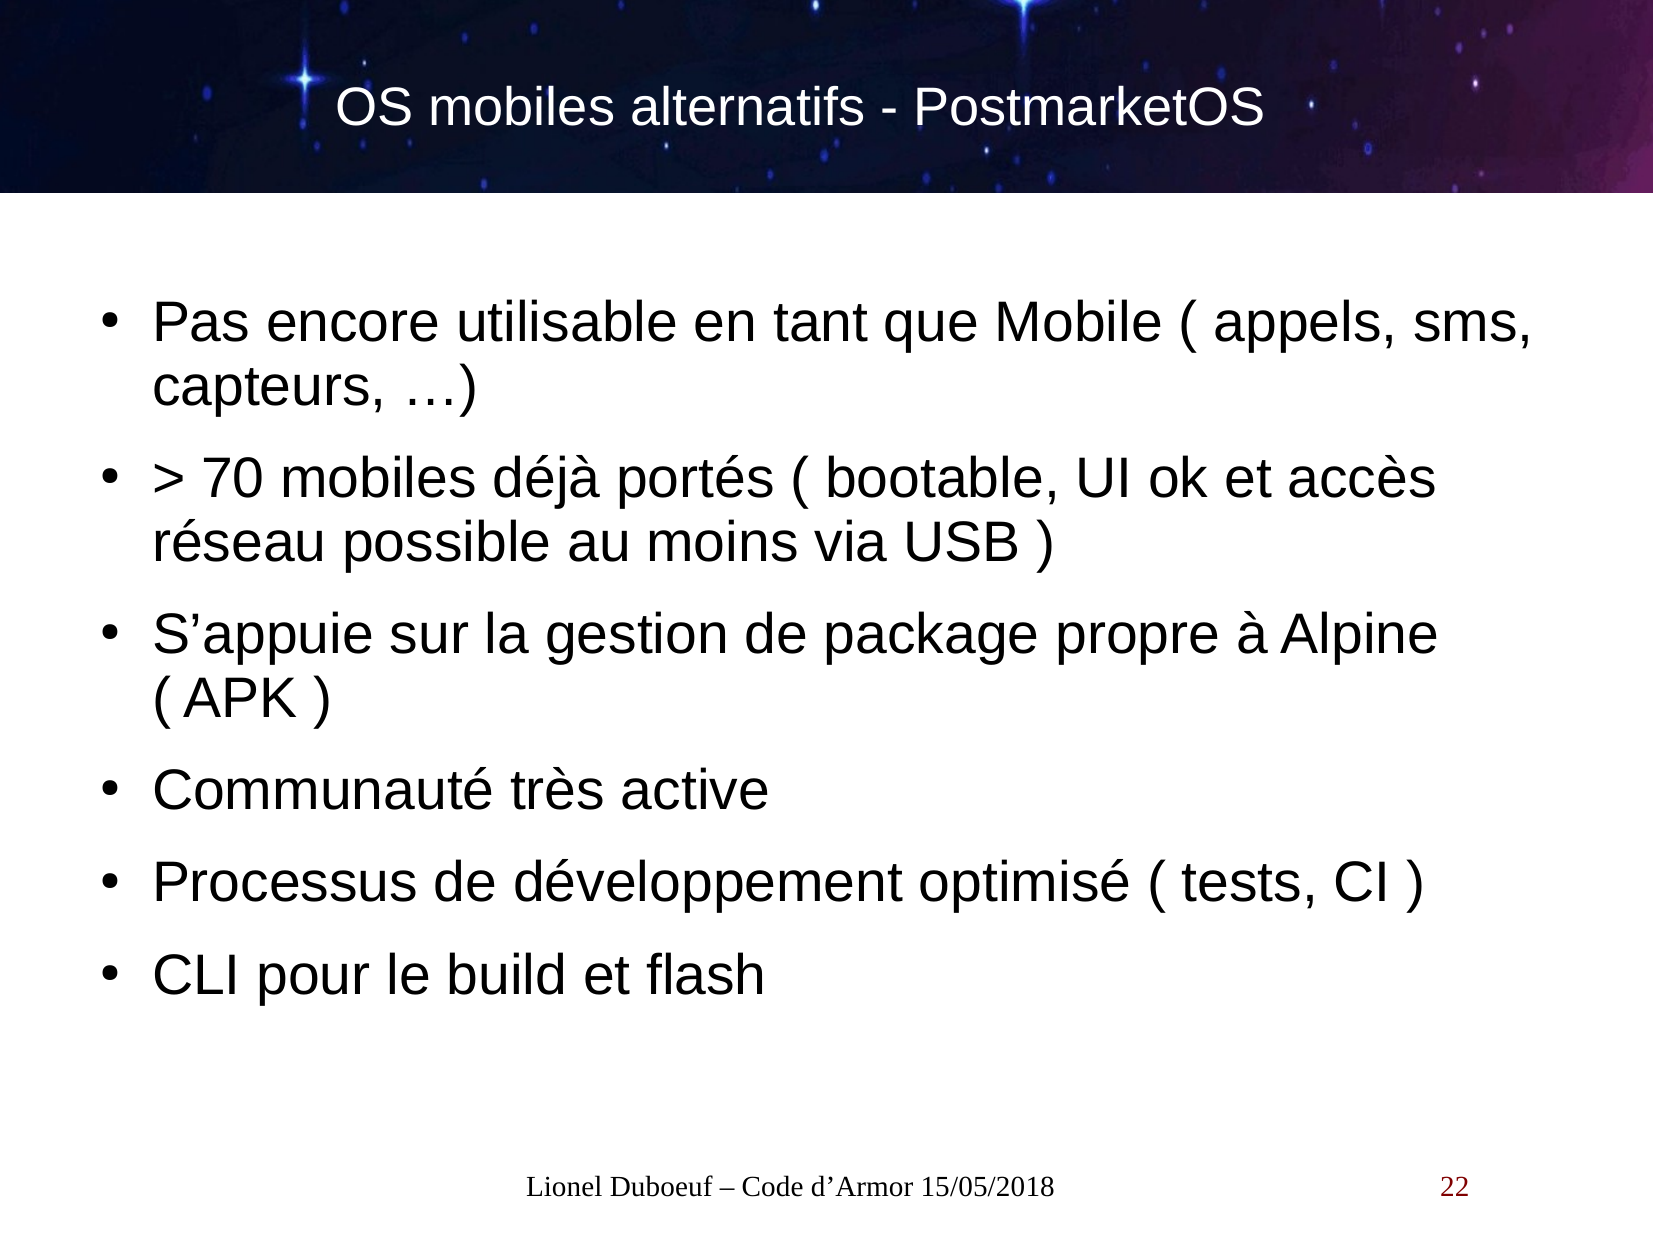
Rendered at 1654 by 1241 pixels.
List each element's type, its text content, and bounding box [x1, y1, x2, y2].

title OS mobiles alternatifs - PostmarketOS [57, 2, 1546, 211]
picture [0, 0, 1653, 193]
list Pas encore utilisable en tant que Mobile ( appels, sms, capteurs, …) > 70 mobiles déjà portés ( bootable, UI ok et accès réseau possible au moins via USB ) S’appuie sur la gestion de package propre à Alpine ( APK ) Communauté très active Processus de développement optimisé ( tests, CI ) CLI pour le build et flash [82, 290, 1571, 1010]
